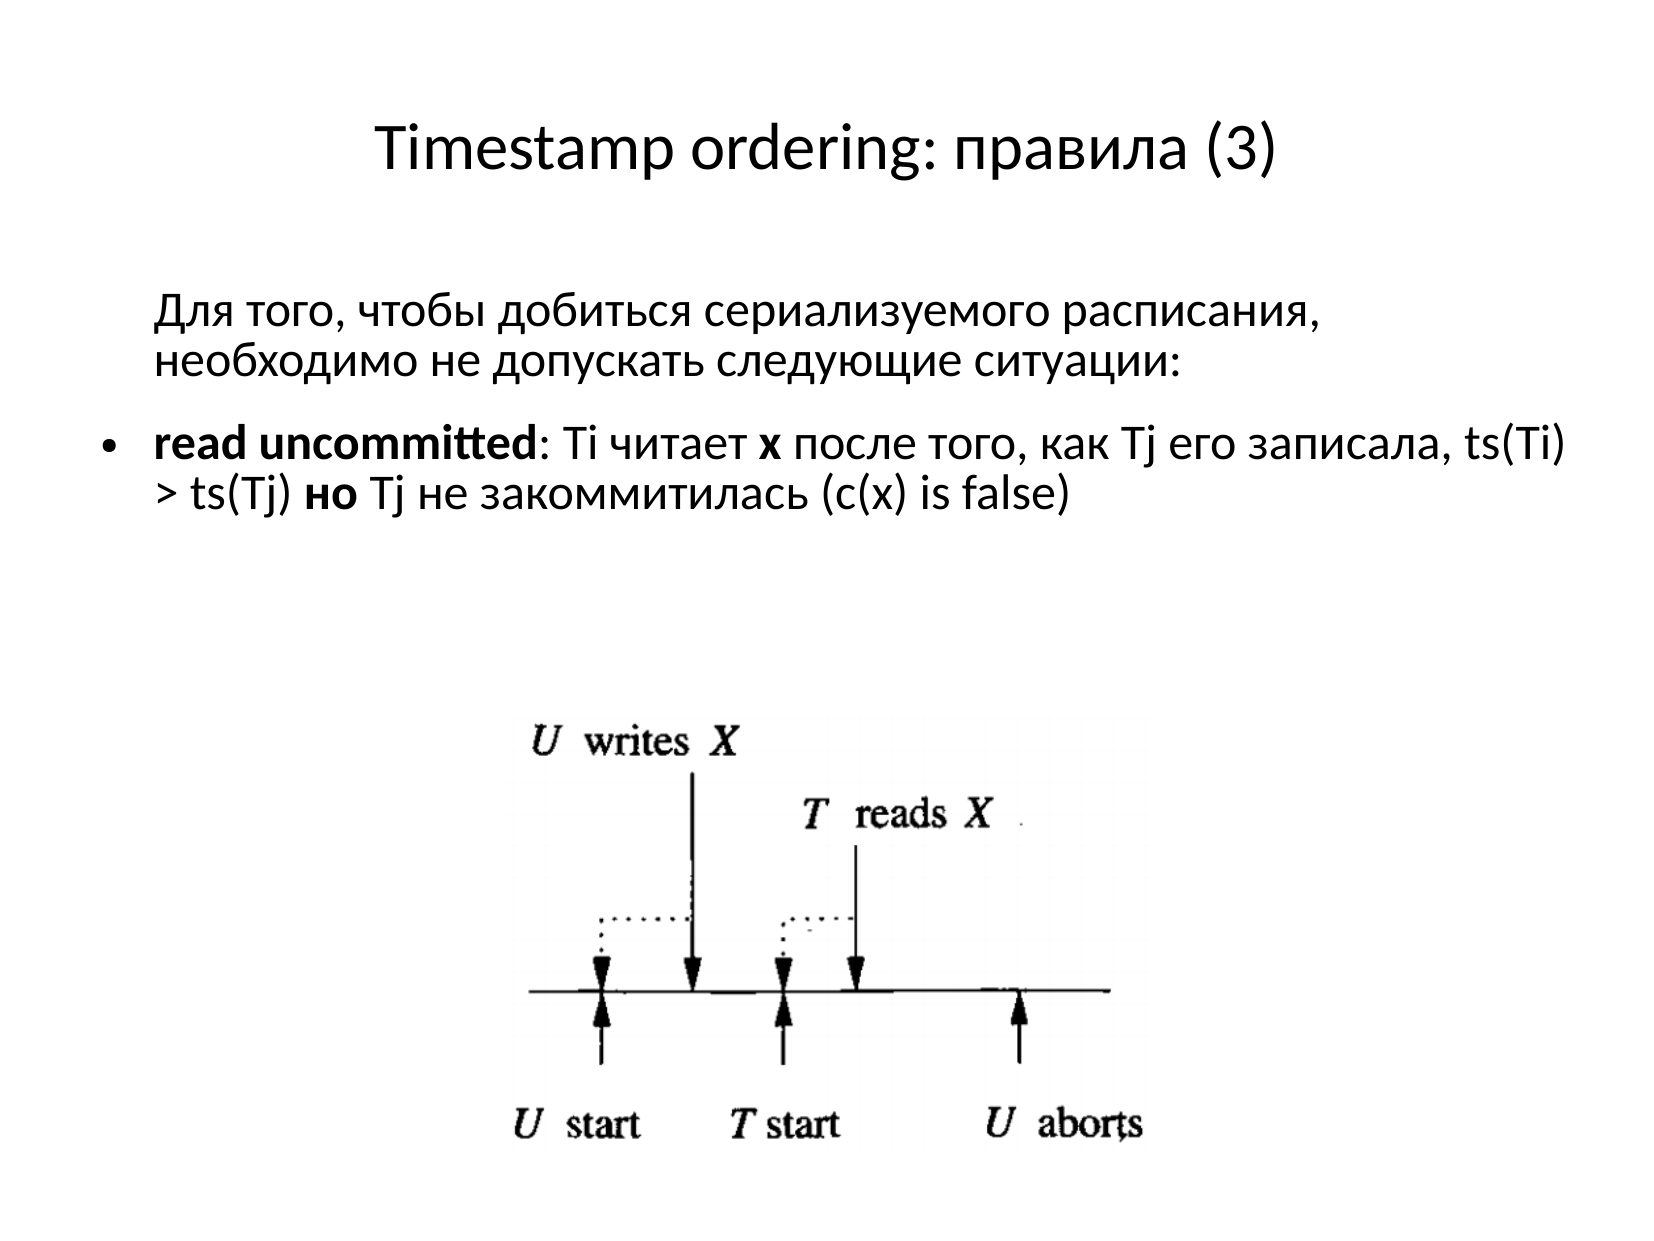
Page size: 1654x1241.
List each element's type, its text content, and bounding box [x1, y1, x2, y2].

picture [506, 715, 1153, 1152]
list Для того, чтобы добиться сериализуемого расписания, необходимо не допускать следующие ситуации: read uncommitted: Ti читает x после того, как Tj его записала, ts(Ti) > ts(Tj) но Tj не закоммитилась (с(x) is false) [82, 289, 1571, 1108]
title Timestamp ordering: правила (3) [82, 49, 1571, 257]
